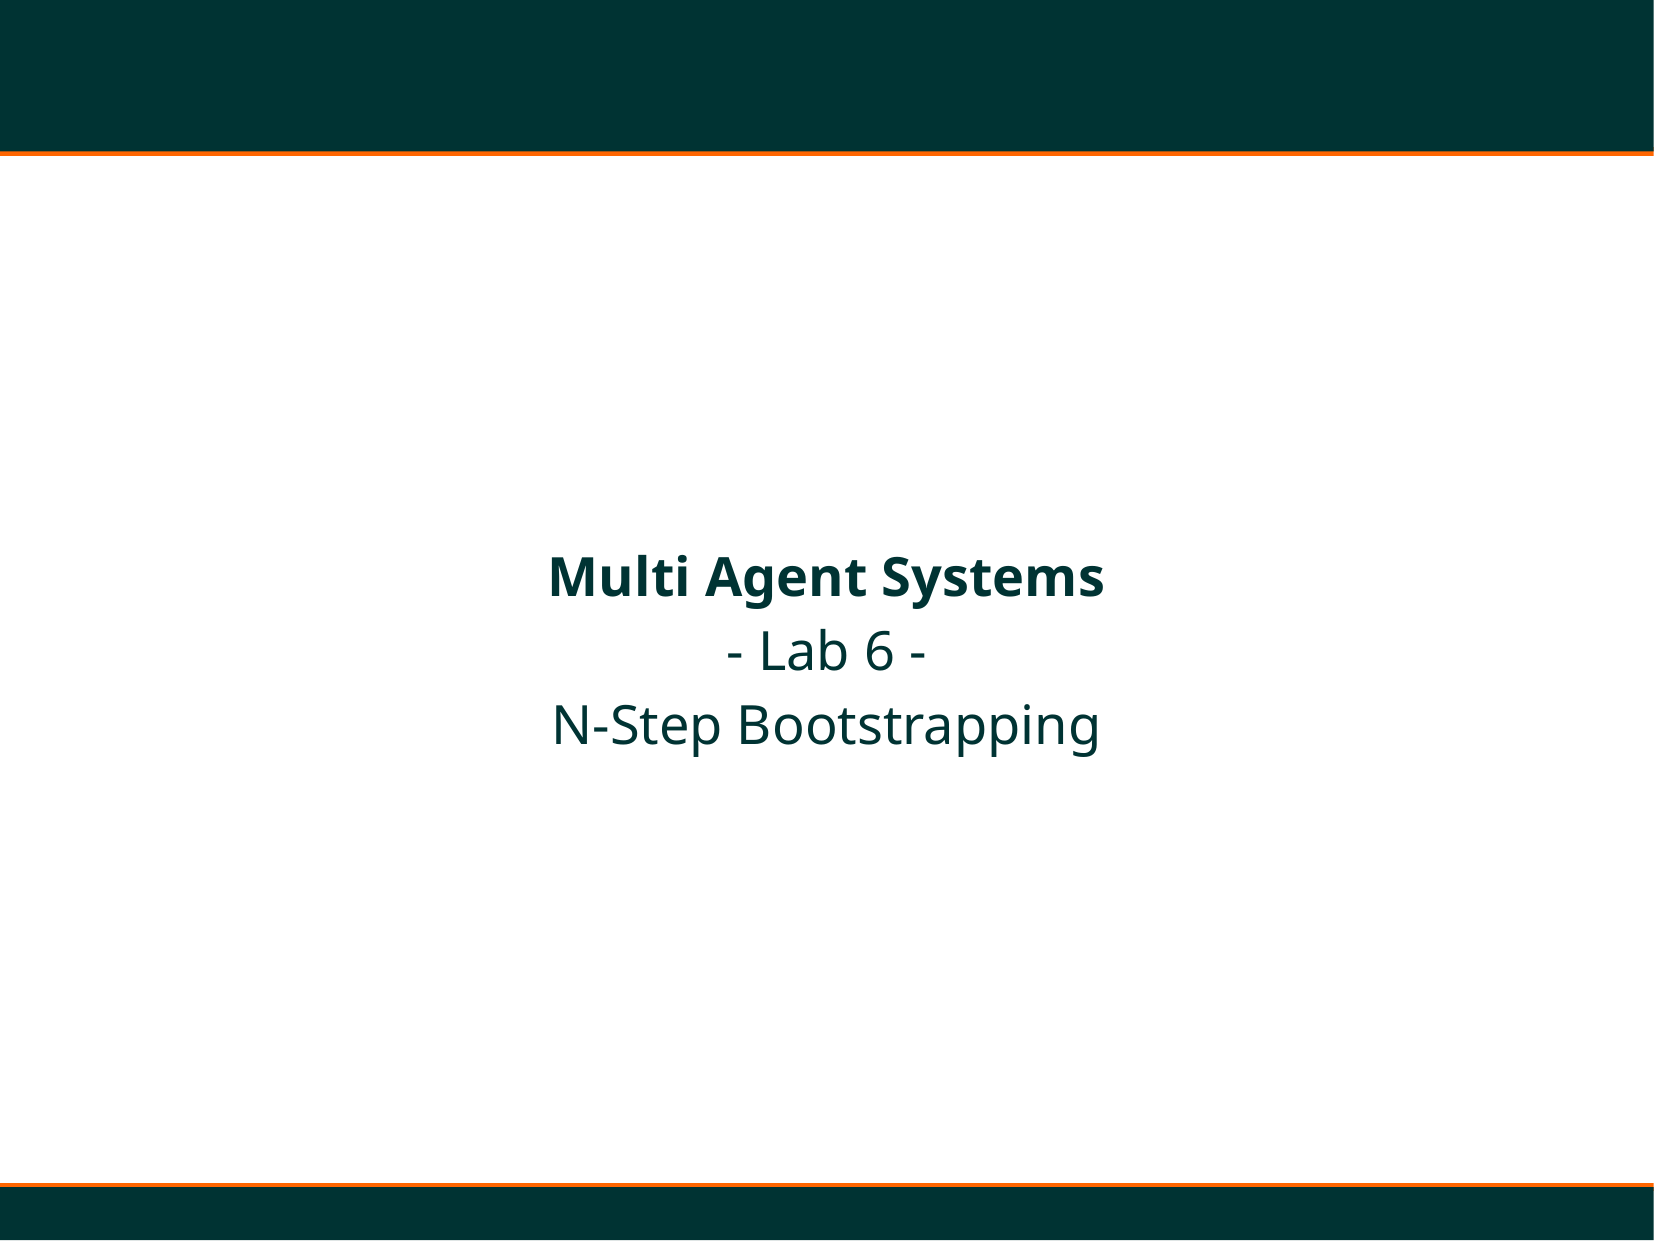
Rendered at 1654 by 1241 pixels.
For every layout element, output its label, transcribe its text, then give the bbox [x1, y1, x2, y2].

subtitle Multi Agent Systems - Lab 6 - N-Step Bootstrapping [82, 290, 1571, 1010]
